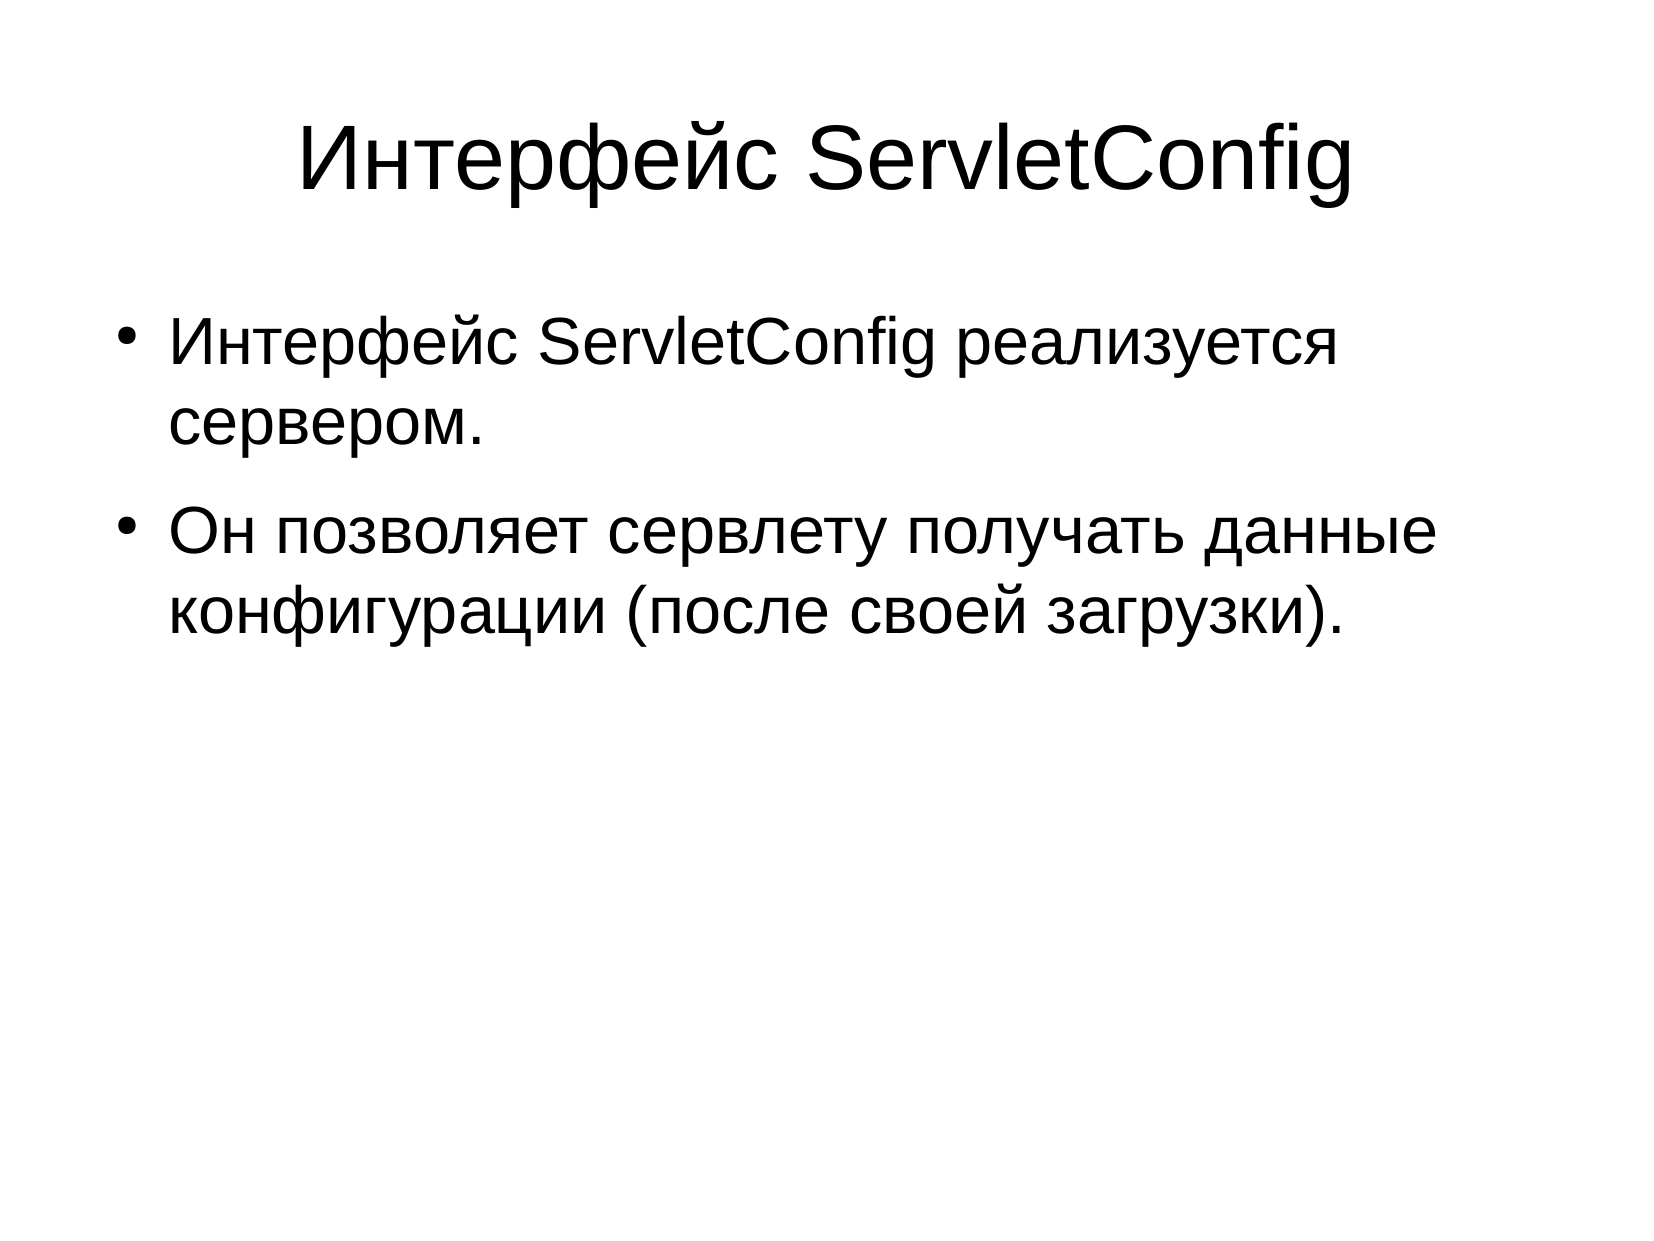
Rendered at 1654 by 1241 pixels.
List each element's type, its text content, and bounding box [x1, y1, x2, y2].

list Интерфейс ServletConfig реализуется сервером. Он позволяет сервлету получать данные конфигурации (после своей загрузки). [82, 290, 1571, 1010]
title Интерфейс ServletConfig [82, 49, 1571, 257]
